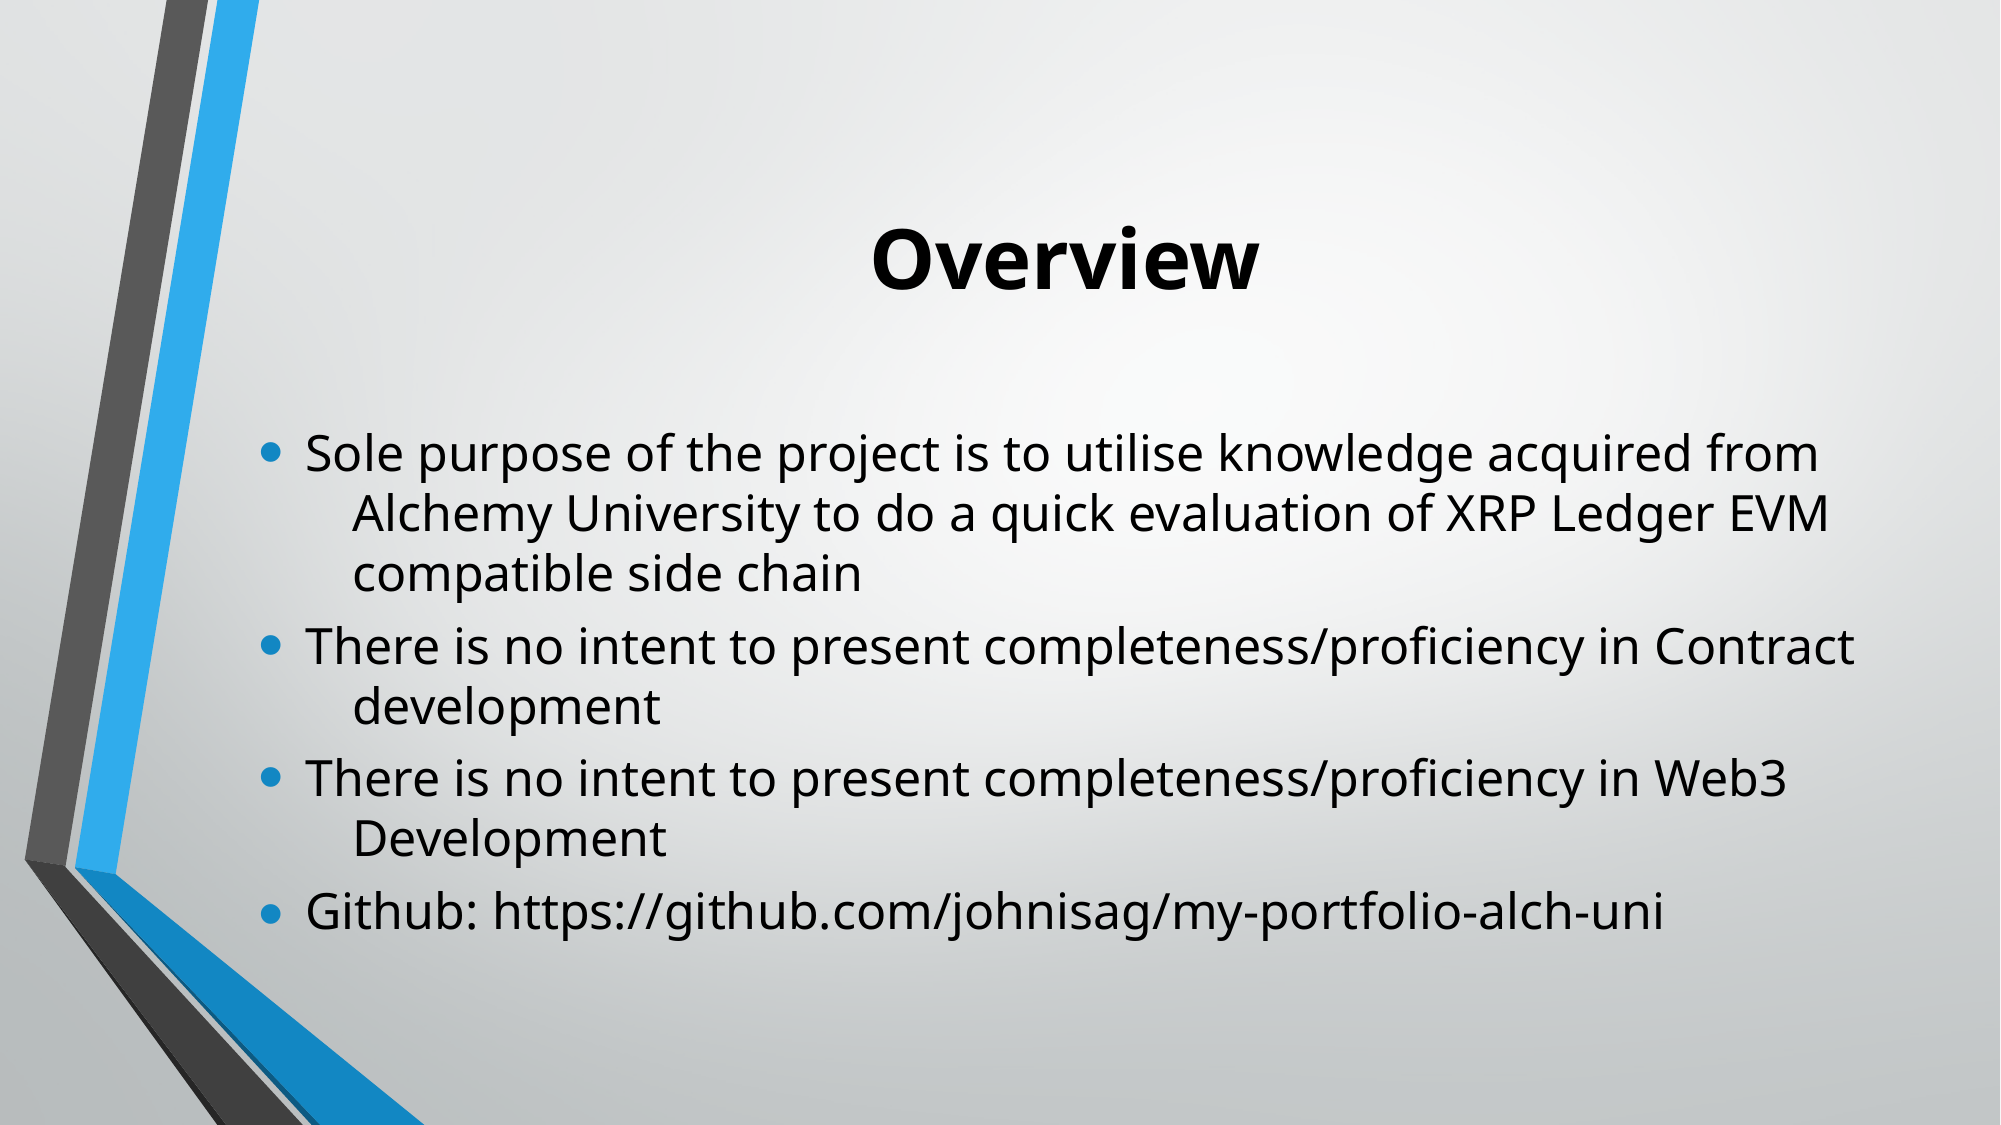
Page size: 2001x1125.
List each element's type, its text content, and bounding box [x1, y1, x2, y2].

title Overview [243, 112, 1887, 314]
list Sole purpose of the project is to utilise knowledge acquired from Alchemy University to do a quick evaluation of XRP Ledger EVM compatible side chain There is no intent to present completeness/proficiency in Contract development There is no intent to present completeness/proficiency in Web3 Development Github: https://github.com/johnisag/my-portfolio-alch-uni [243, 314, 1887, 1056]
